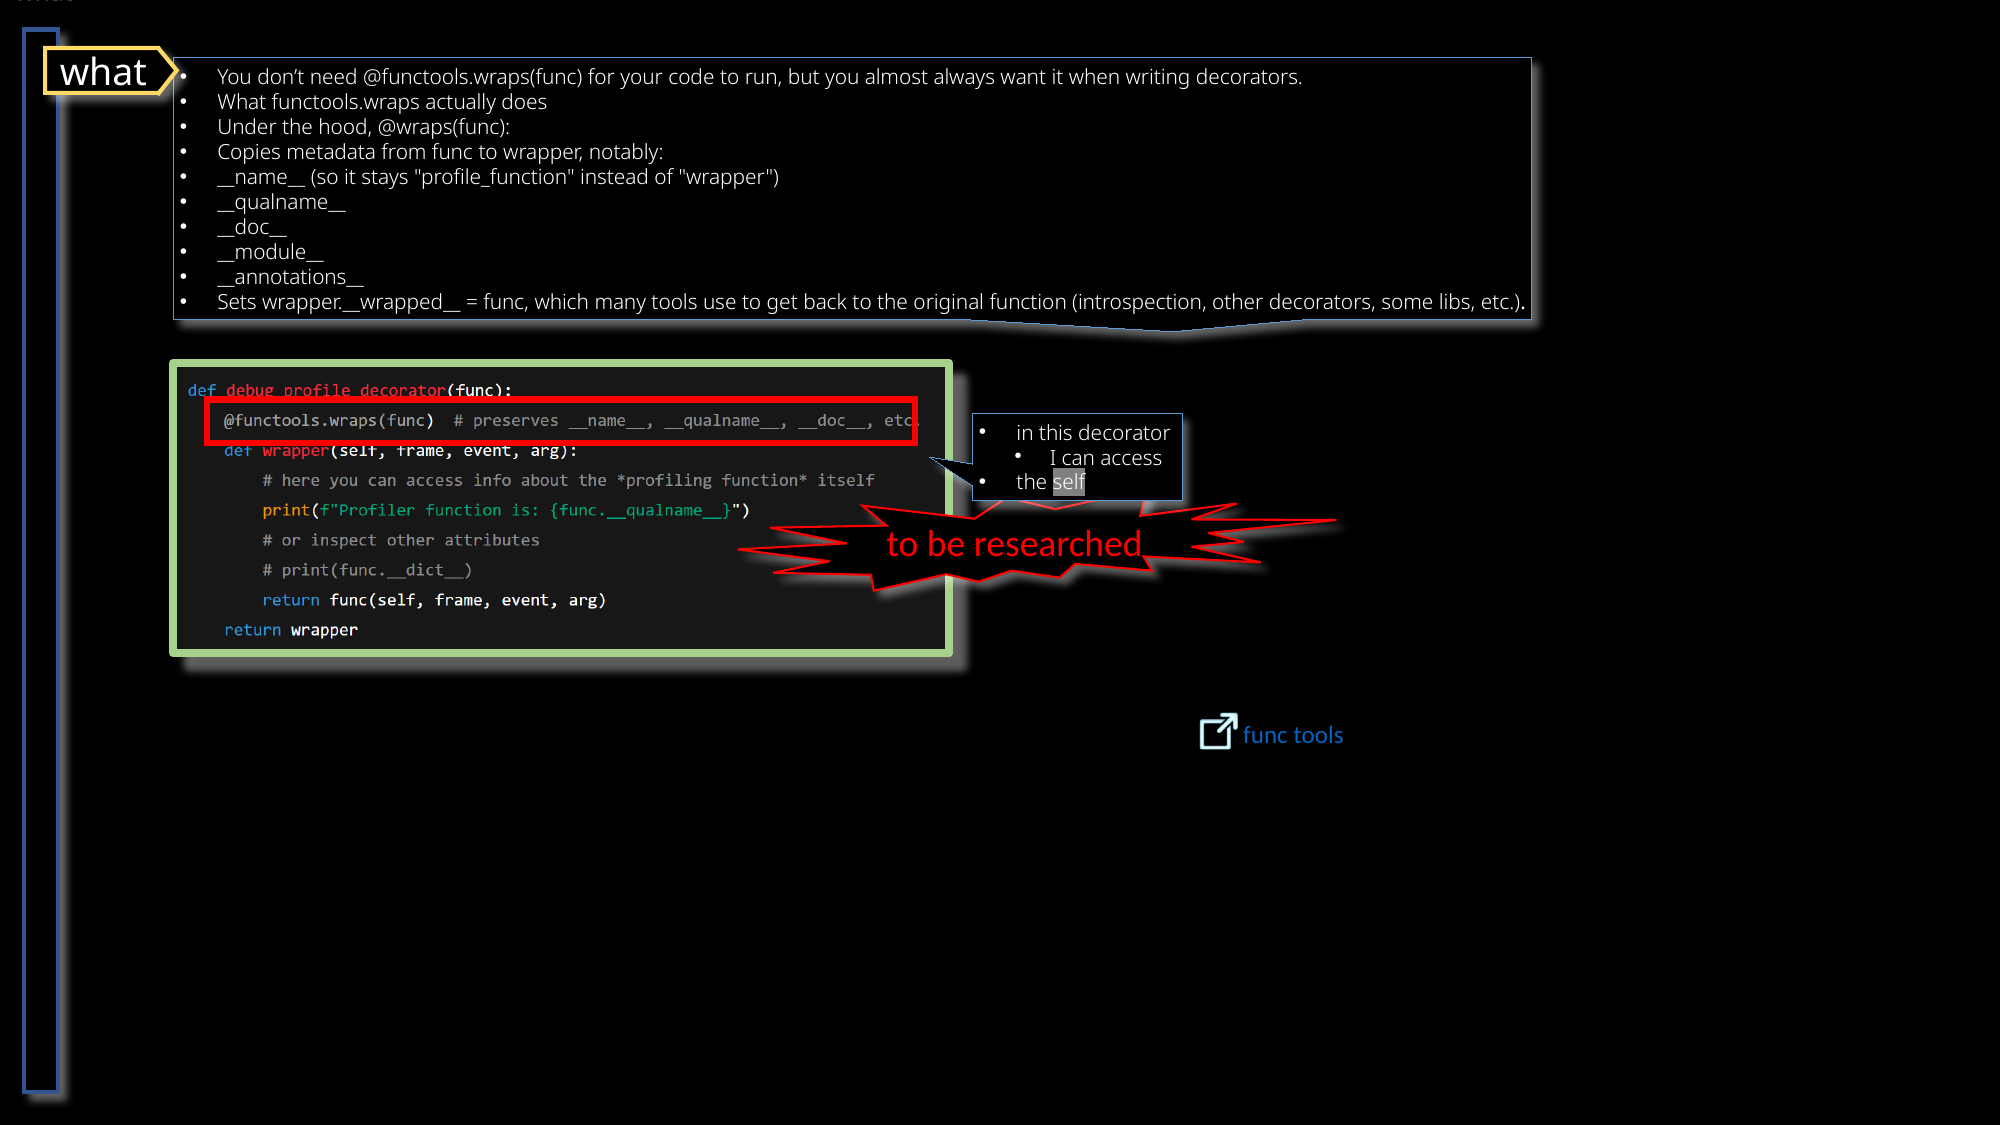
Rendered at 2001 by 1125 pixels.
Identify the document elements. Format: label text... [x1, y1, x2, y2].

text_box in this decorator I can access the self [929, 413, 1183, 501]
picture [177, 367, 945, 650]
text_box func tools [1228, 710, 1359, 756]
text_box [23, 29, 58, 1093]
text_box what [45, 47, 177, 94]
text_box to be researched [737, 501, 1337, 591]
picture [1195, 708, 1242, 755]
text_box You don’t need @functools.wraps(func) for your code to run, but you almost always want it when writing decorators. What functools.wraps actually does Under the hood, @wraps(func): Copies metadata from func to wrapper, notably: __name__ (so it stays "profile_function" instead of "wrapper") __qualname__ __doc__ __module__ __annotations__ Sets wrapper.__wrapped__ = func, which many tools use to get back to the original function (introspection, other decorators, some libs, etc.). [173, 57, 1532, 332]
